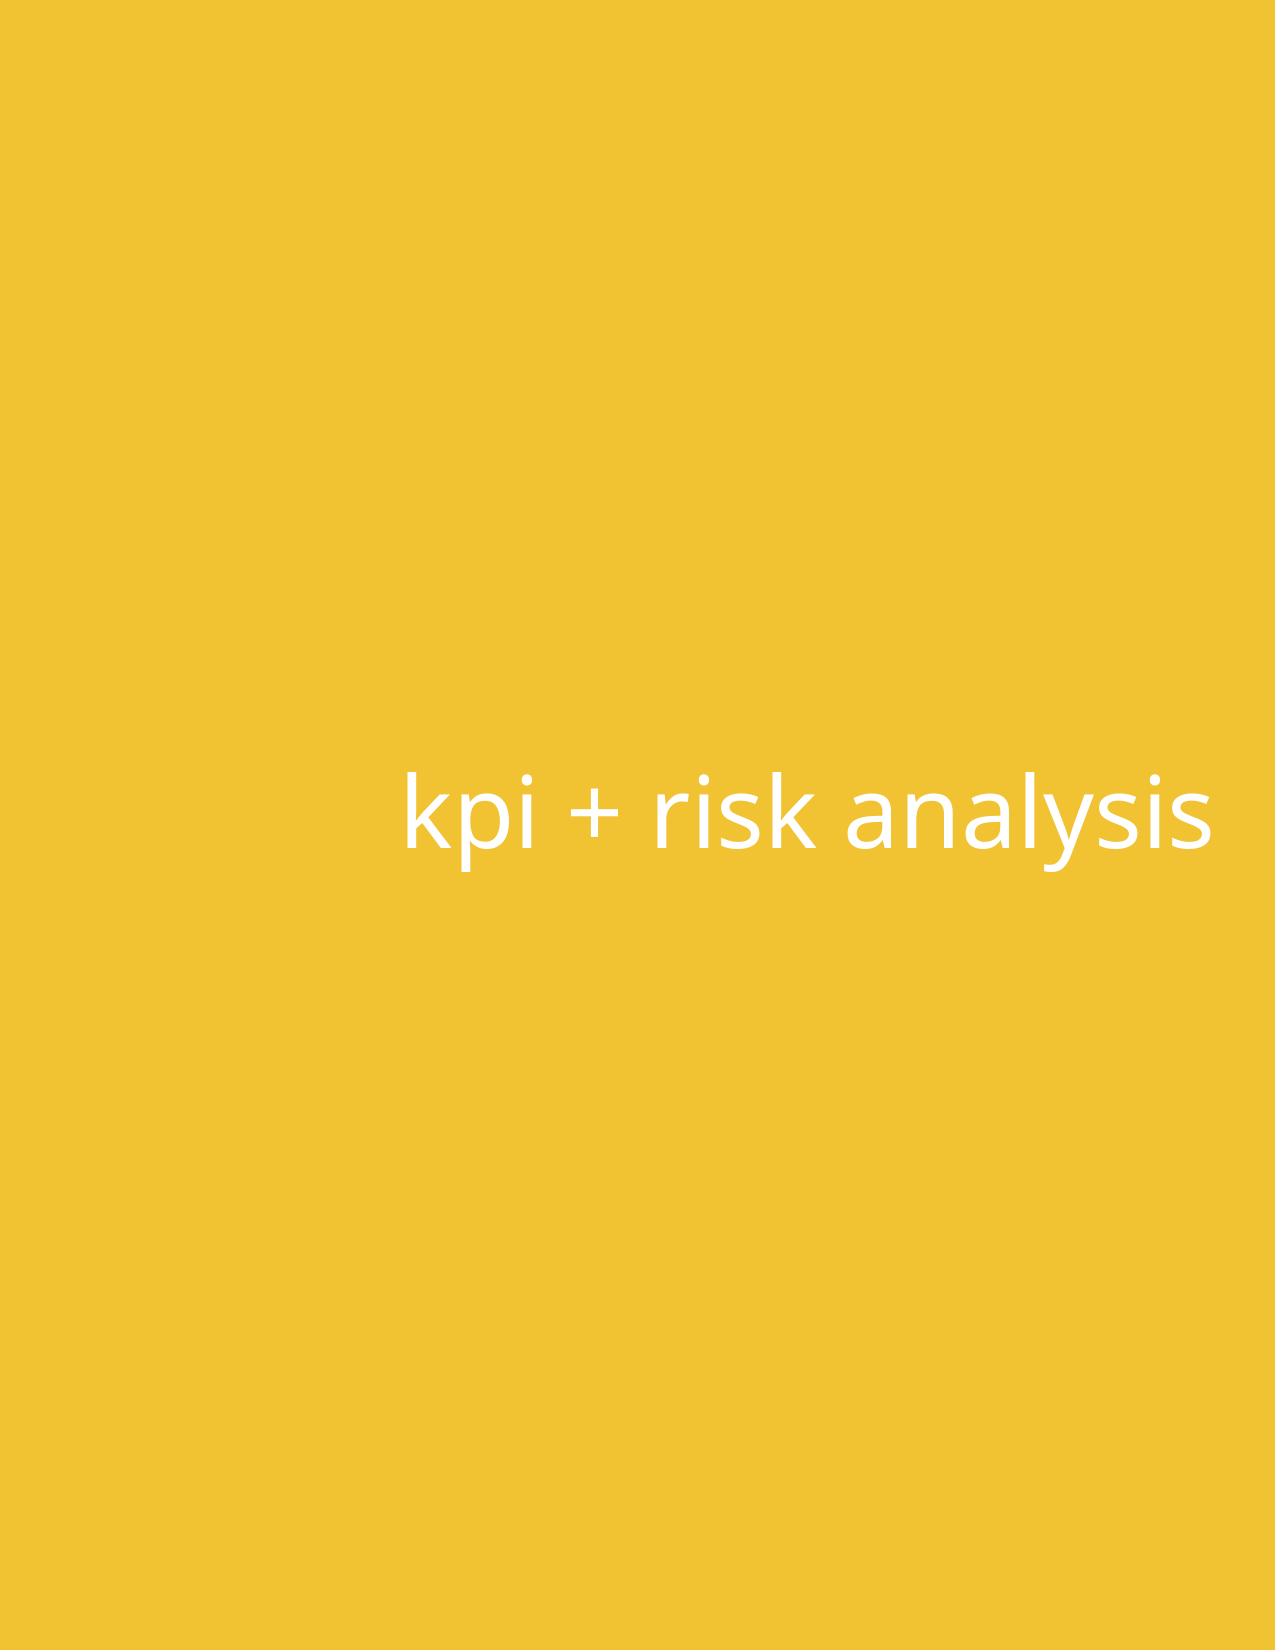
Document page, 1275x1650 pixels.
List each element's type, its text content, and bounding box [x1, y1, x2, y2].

subtitle kpi + risk analysis [43, 715, 1232, 825]
